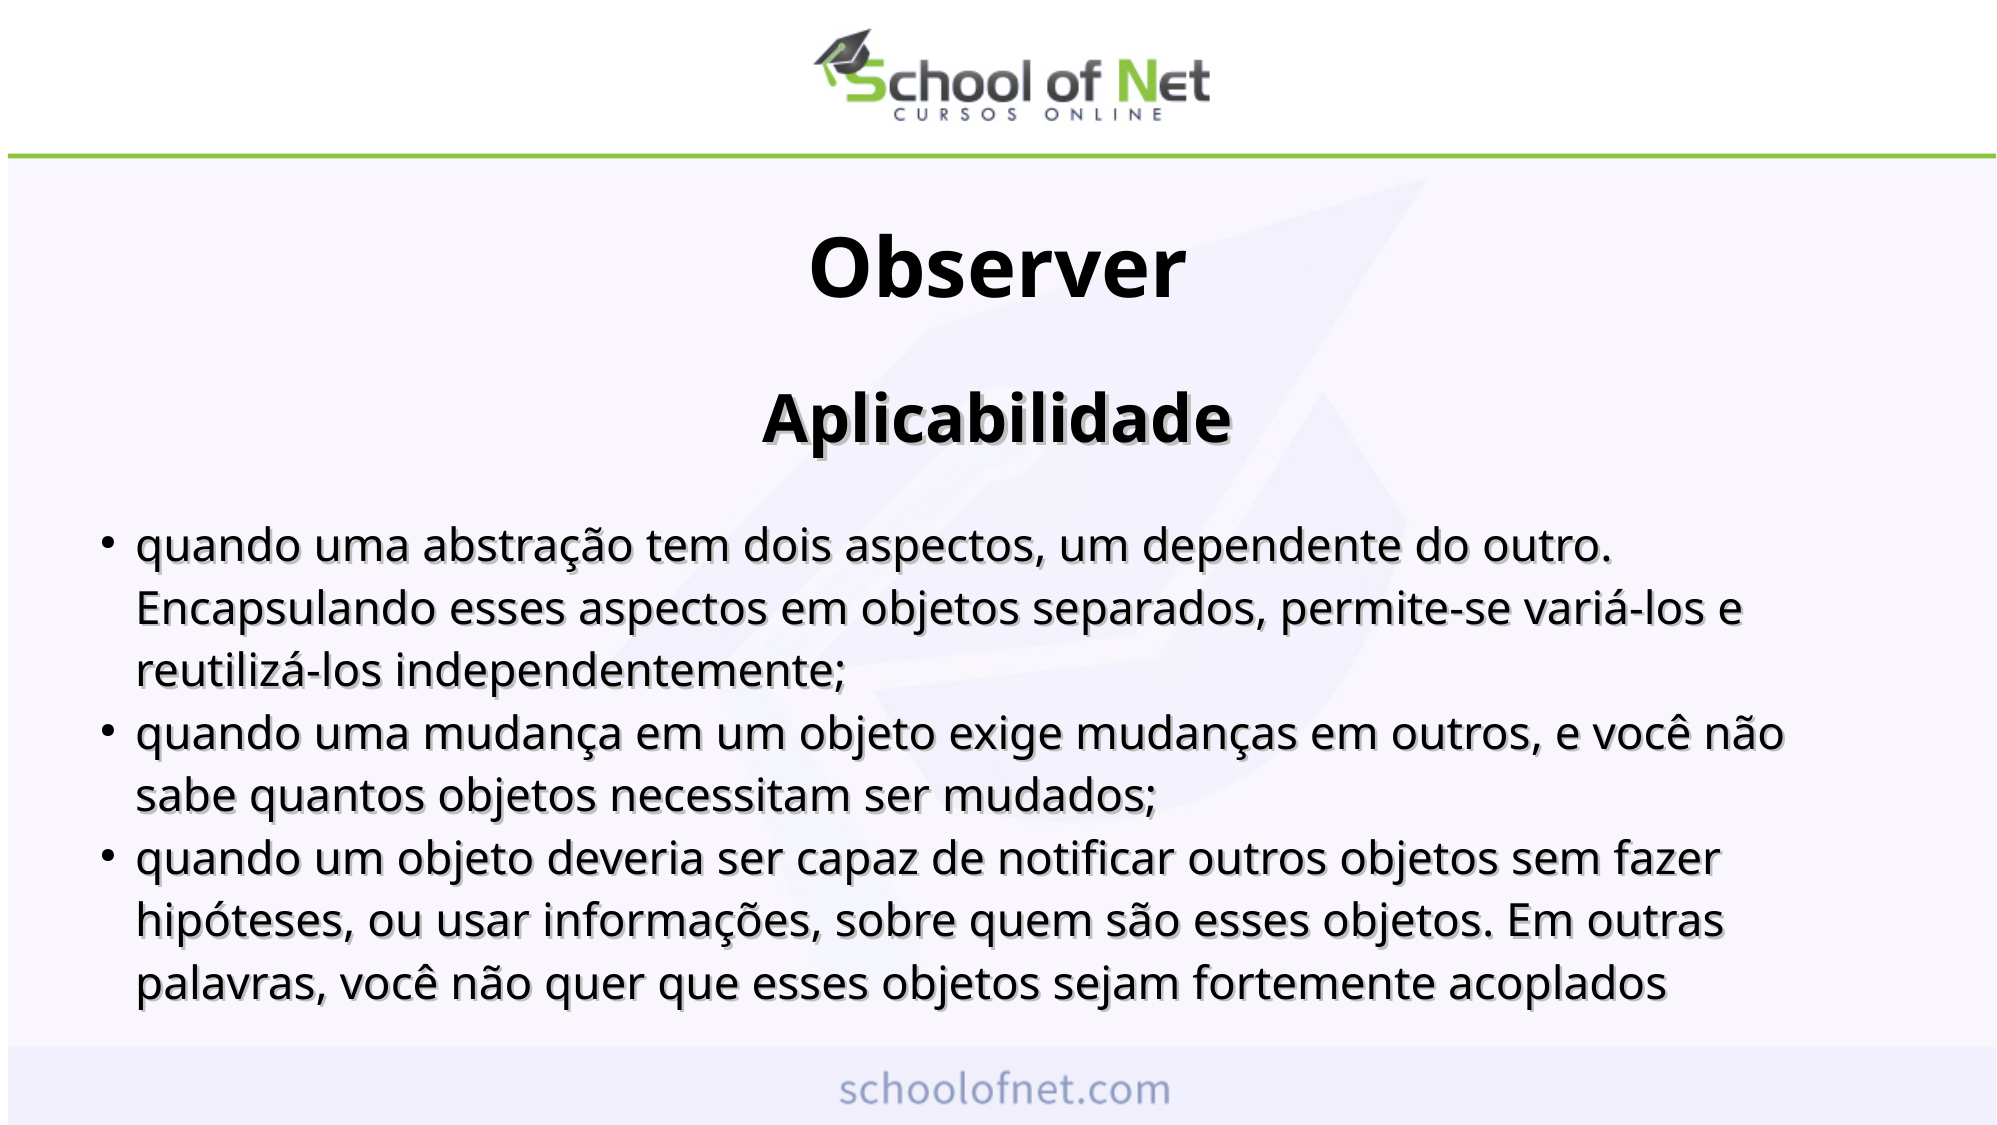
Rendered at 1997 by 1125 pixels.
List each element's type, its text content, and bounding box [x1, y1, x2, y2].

subtitle Aplicabilidade quando uma abstração tem dois aspectos, um dependente do outro. Encapsulando esses aspectos em objetos separados, permite-se variá-los e reutilizá-los independentemente; quando uma mudança em um objeto exige mudanças em outros, e você não sabe quantos objetos necessitam ser mudados; quando um objeto deveria ser capaz de notificar outros objetos sem fazer hipóteses, ou usar informações, sobre quem são esses objetos. Em outras palavras, você não quer que esses objetos sejam fortemente acoplados [99, 321, 1897, 1063]
title Observer [99, 171, 1897, 321]
picture [7, 5, 1997, 1125]
